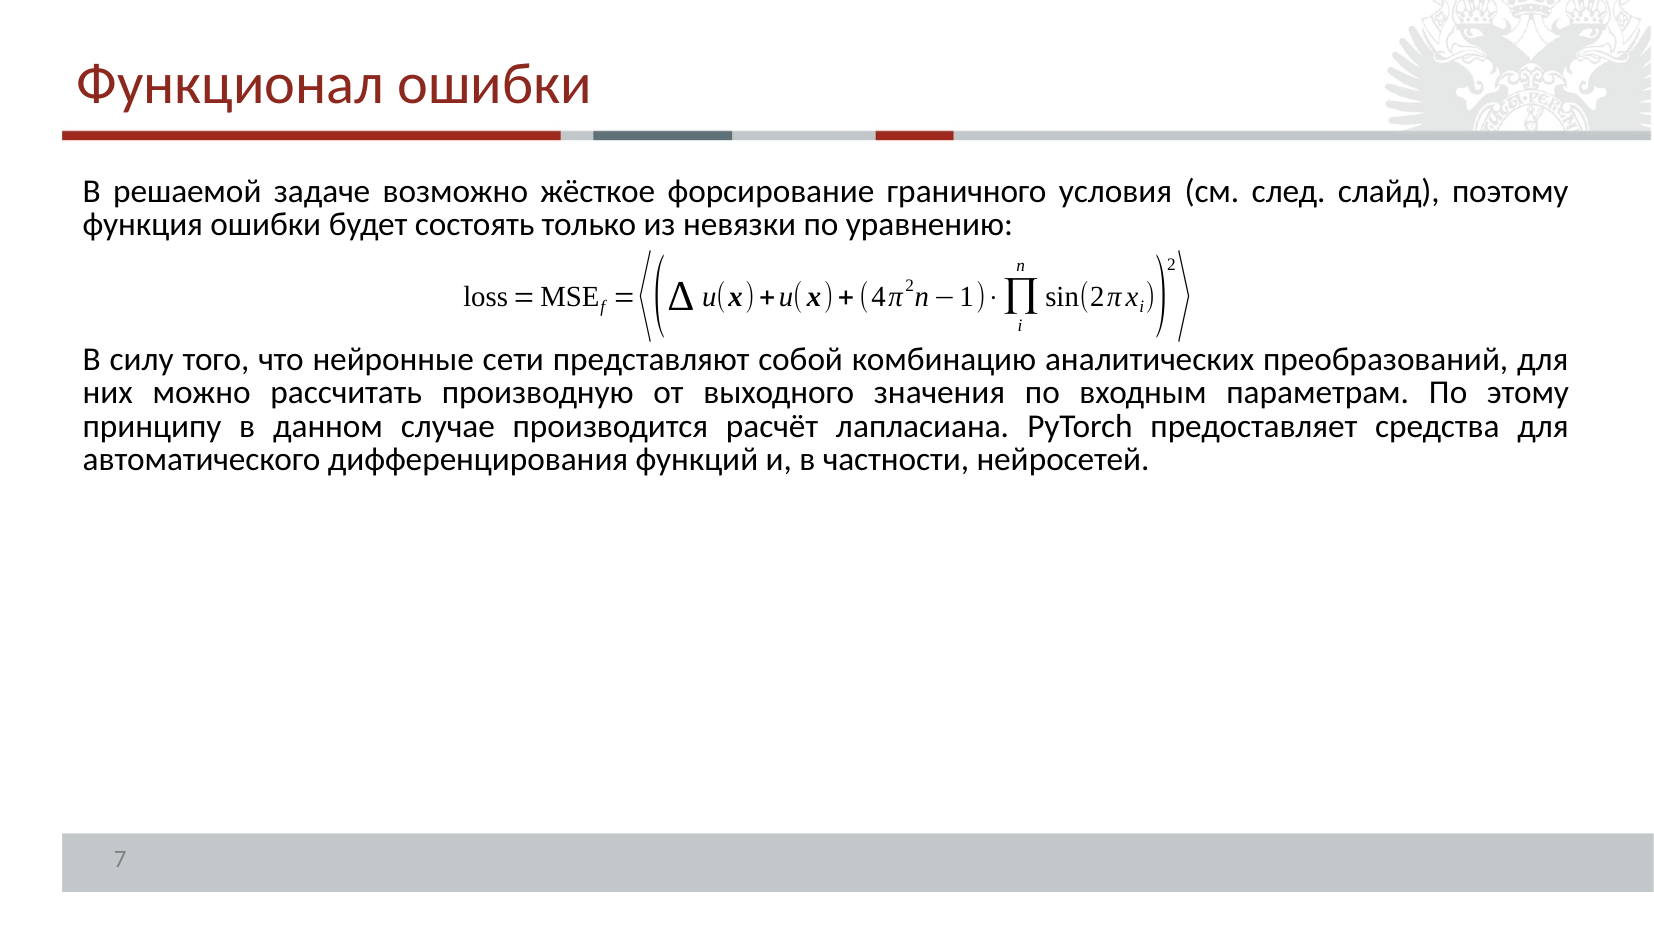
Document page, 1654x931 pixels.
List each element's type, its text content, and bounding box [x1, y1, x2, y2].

picture [0, 0, 1654, 931]
title Функционал ошибки [76, 48, 1565, 130]
chart [461, 248, 1192, 344]
list В решаемой задаче возможно жёсткое форсирование граничного условия (см. след. слайд), поэтому функция ошибки будет состоять только из невязки по уравнению: В силу того, что нейронные сети представляют собой комбинацию аналитических преобразований, для них можно рассчитать производную от выходного значения по входным параметрам. По этому принципу в данном случае производится расчёт лапласиана. PyTorch предоставляет средства для автоматического дифференцирования функций и, в частности, нейросетей. [82, 177, 1571, 798]
